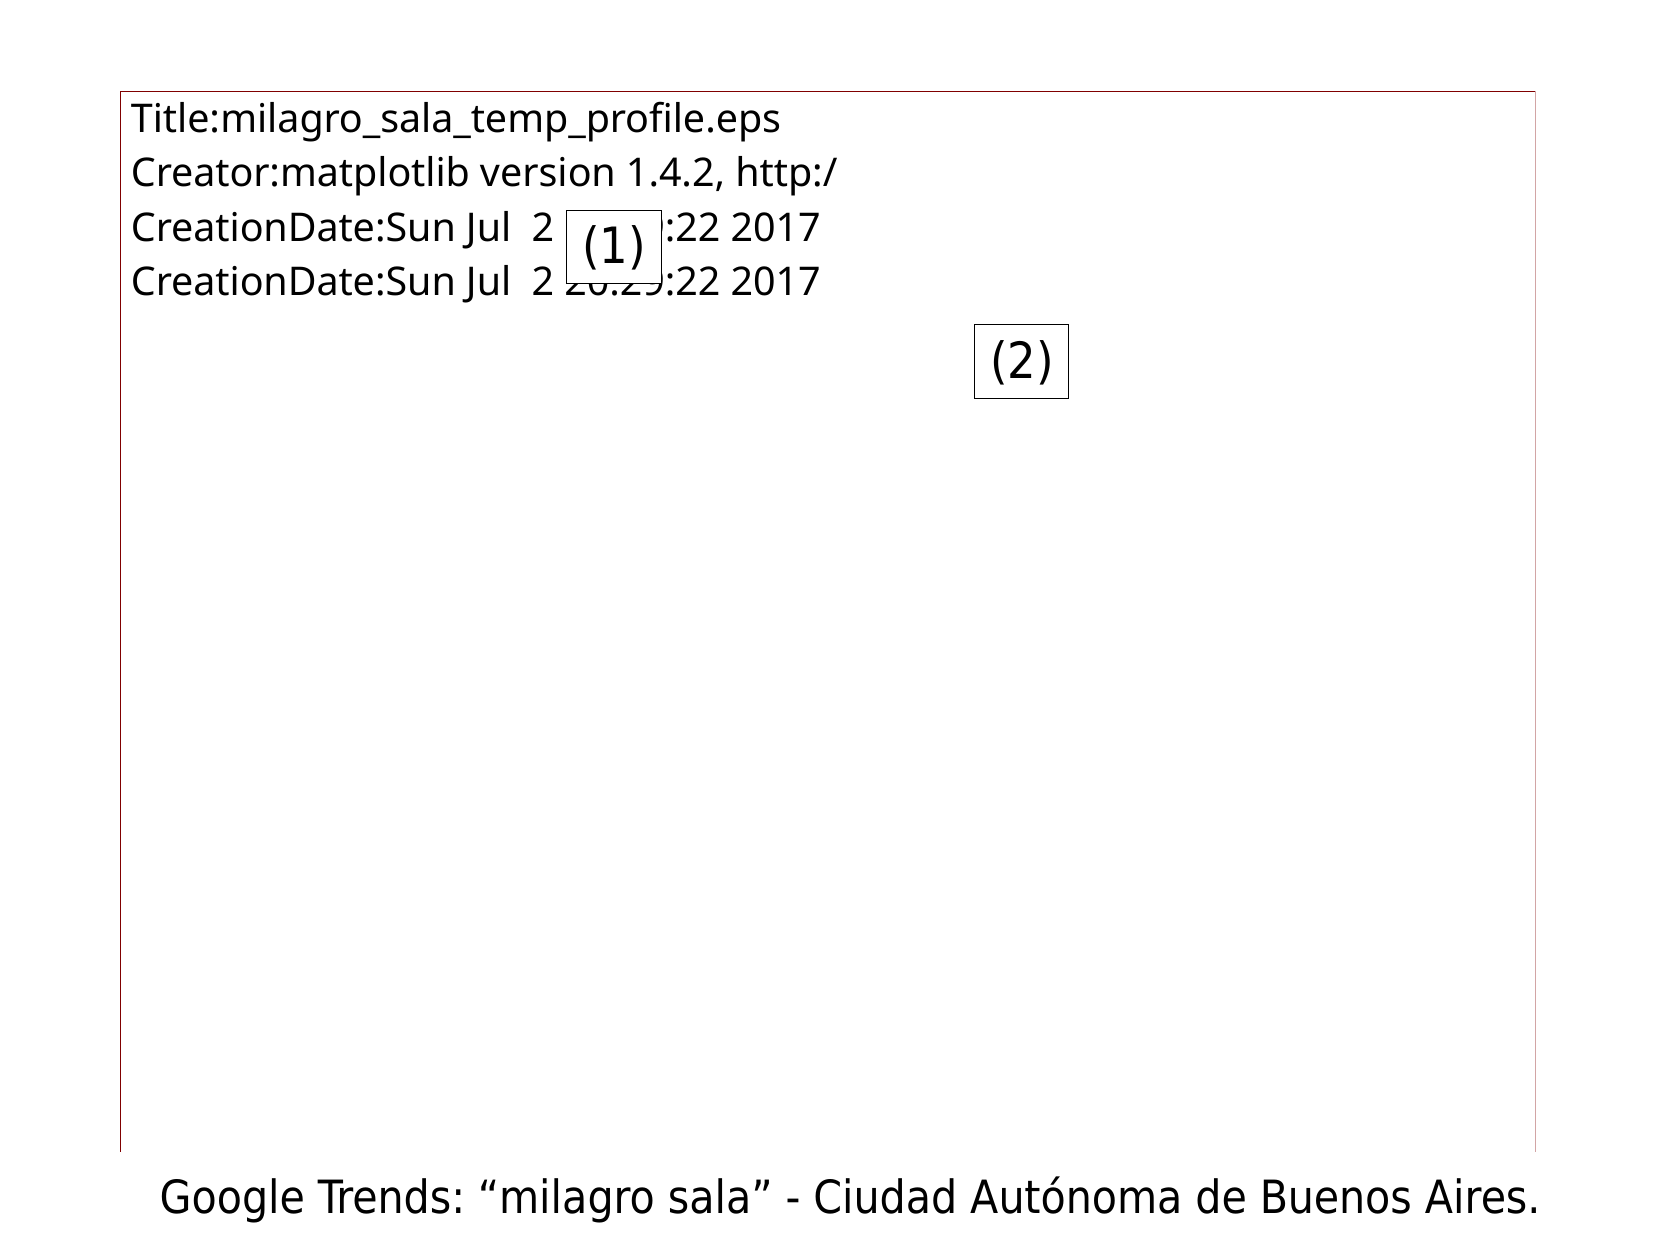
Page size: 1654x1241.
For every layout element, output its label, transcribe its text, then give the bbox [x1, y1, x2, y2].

text_box (1) [566, 210, 662, 284]
picture [118, 88, 1536, 1152]
text_box Google Trends: “milagro sala” - Ciudad Autónoma de Buenos Aires. [59, 1163, 1642, 1232]
text_box (2) [974, 324, 1069, 399]
